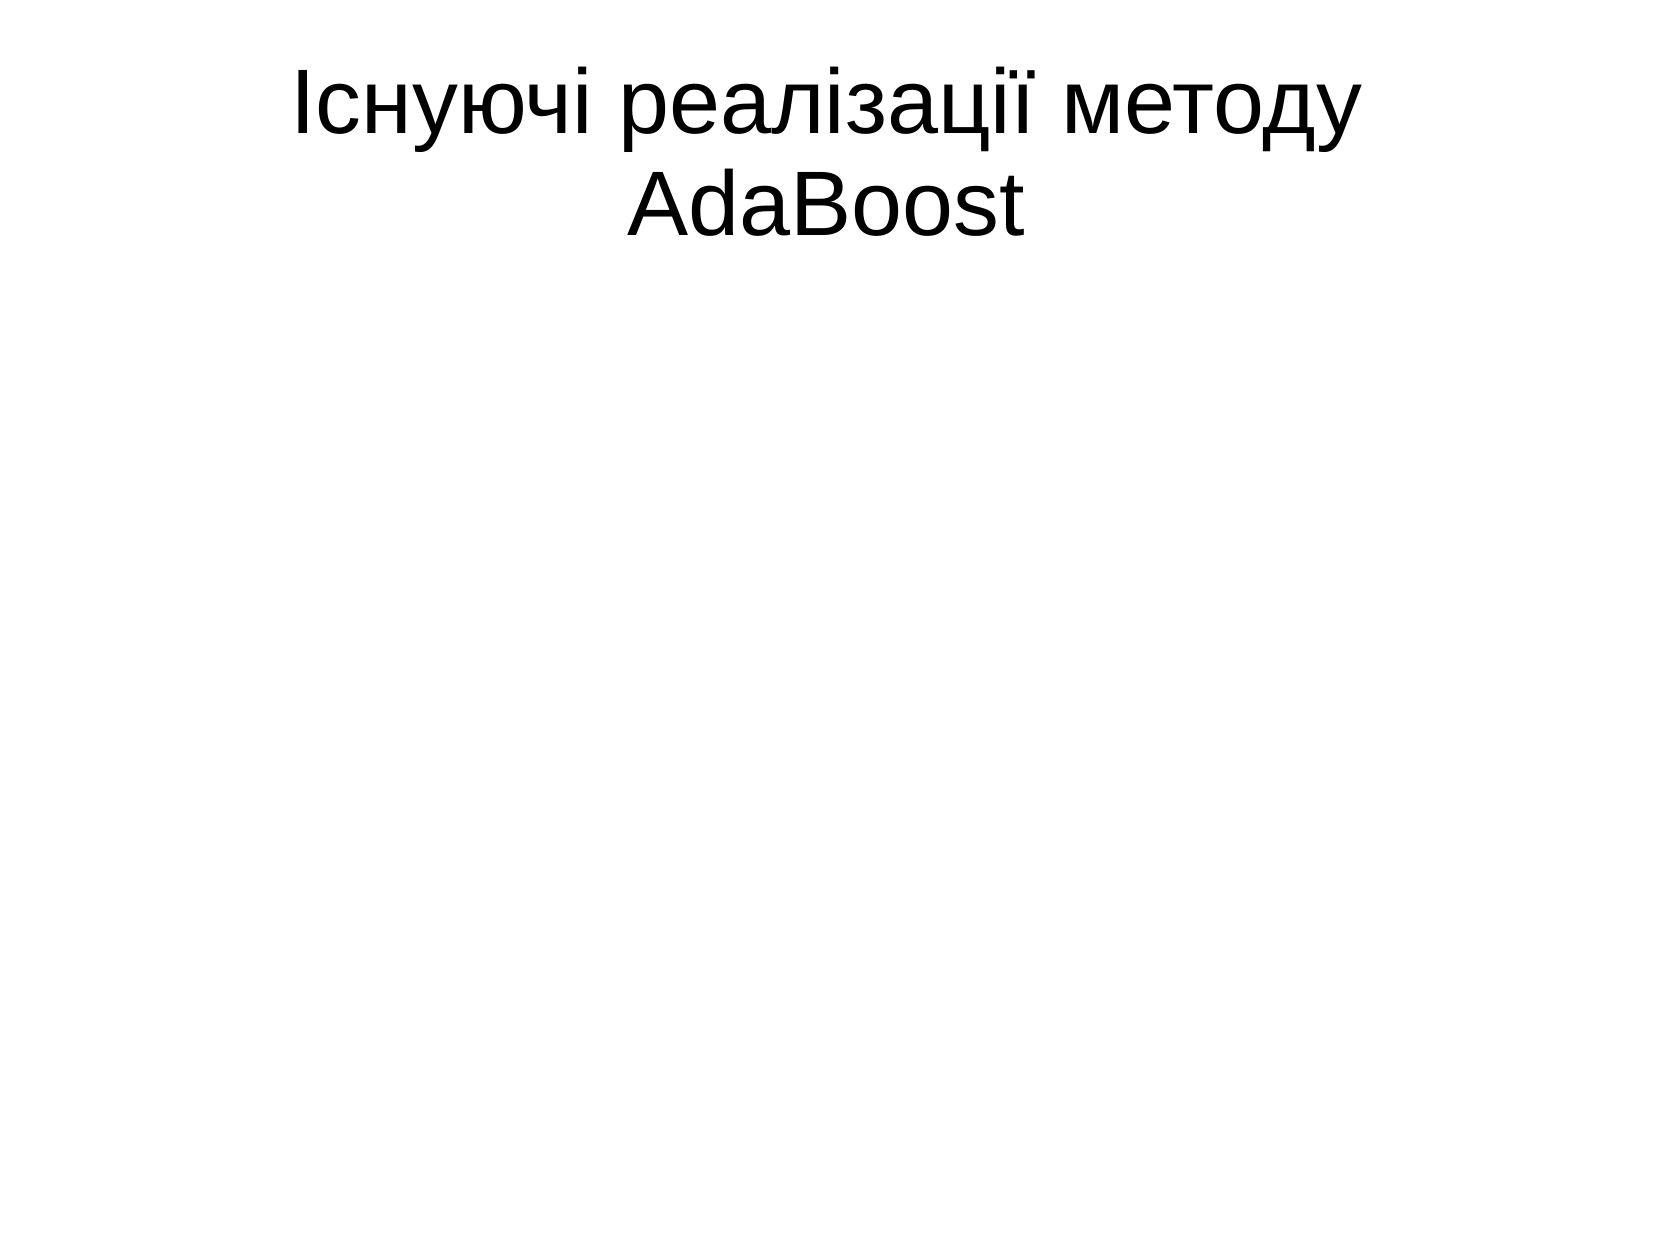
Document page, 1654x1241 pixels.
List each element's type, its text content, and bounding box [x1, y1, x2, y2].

title Існуючі реалізації методу AdaBoost [82, 49, 1571, 257]
